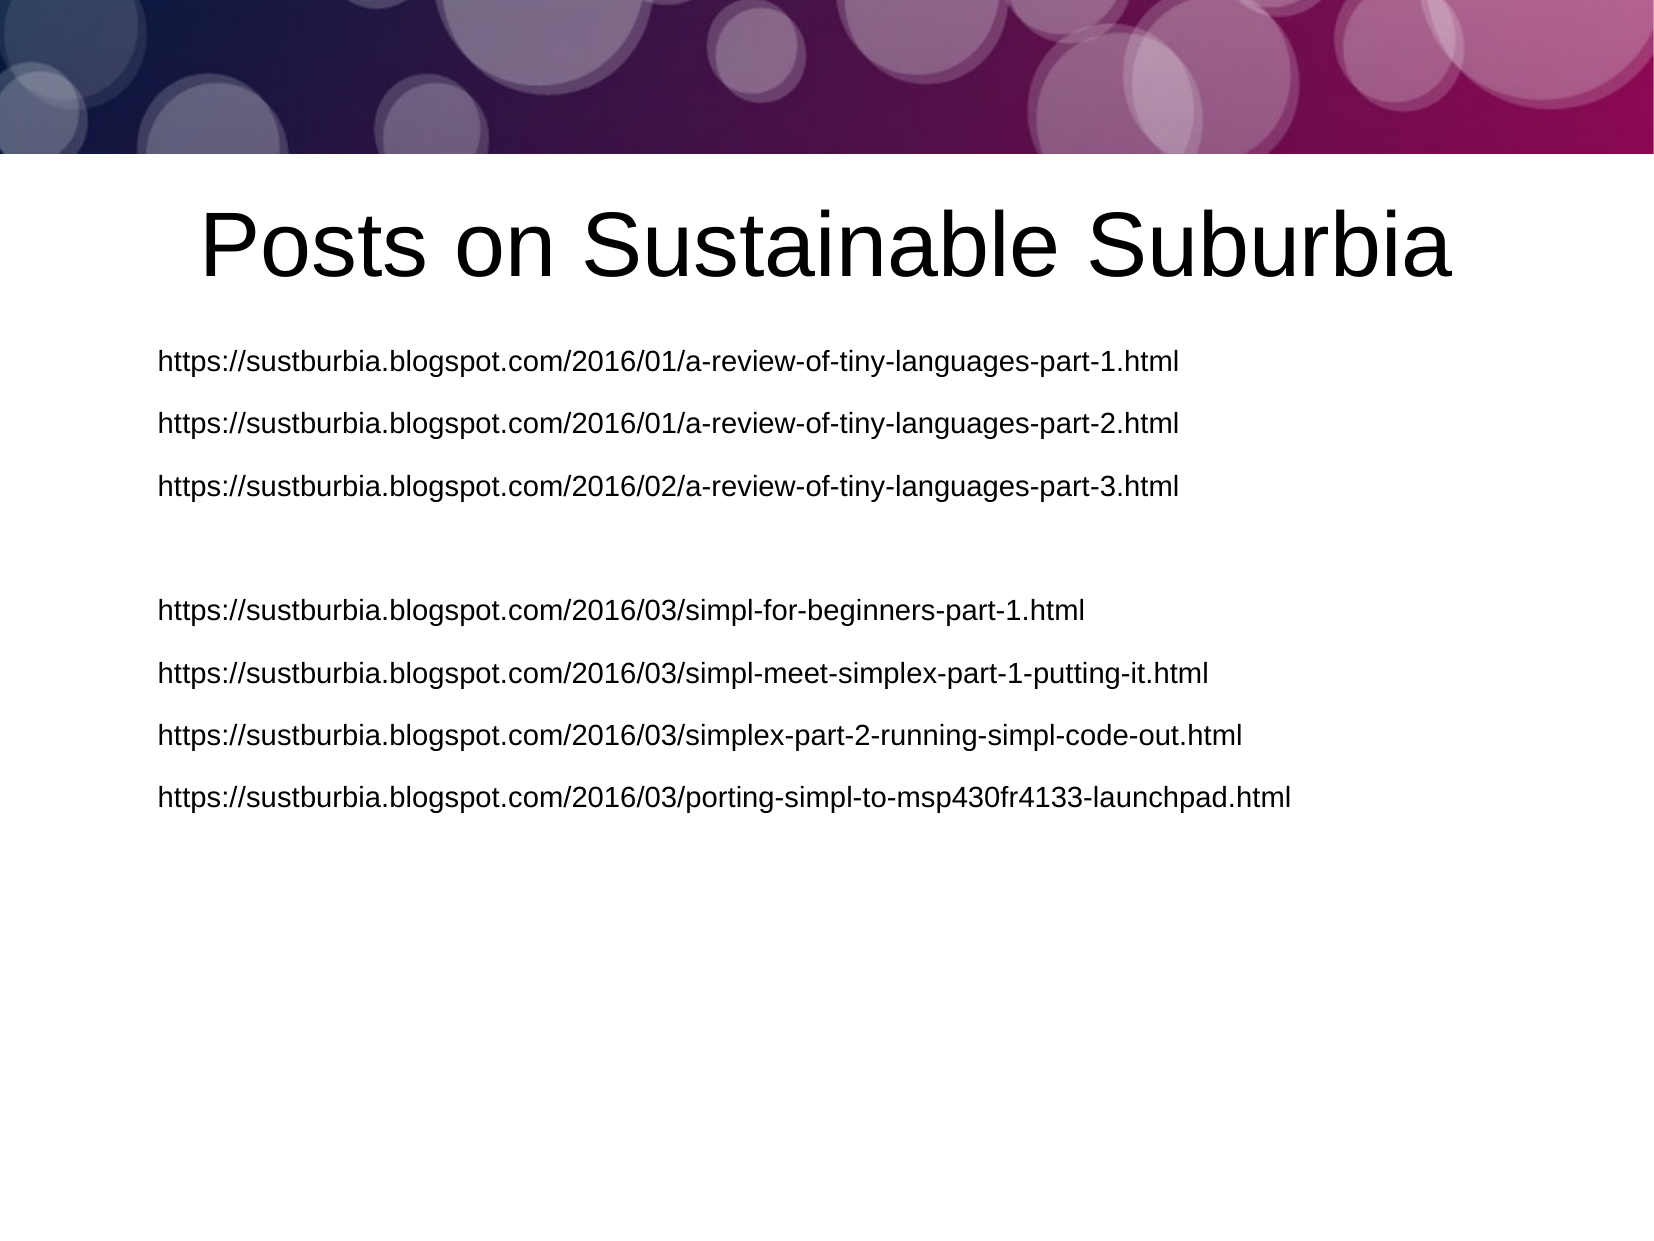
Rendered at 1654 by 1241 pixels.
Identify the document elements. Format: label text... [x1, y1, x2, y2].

title Posts on Sustainable Suburbia [82, 159, 1571, 331]
picture [0, 0, 1654, 154]
list https://sustburbia.blogspot.com/2016/01/a-review-of-tiny-languages-part-1.html https://sustburbia.blogspot.com/2016/01/a-review-of-tiny-languages-part-2.html https://sustburbia.blogspot.com/2016/02/a-review-of-tiny-languages-part-3.html https://sustburbia.blogspot.com/2016/03/simpl-for-beginners-part-1.html https://sustburbia.blogspot.com/2016/03/simpl-meet-simplex-part-1-putting-it.html https://sustburbia.blogspot.com/2016/03/simplex-part-2-running-simpl-code-out.html https://sustburbia.blogspot.com/2016/03/porting-simpl-to-msp430fr4133-launchpad.html [86, 345, 1576, 976]
